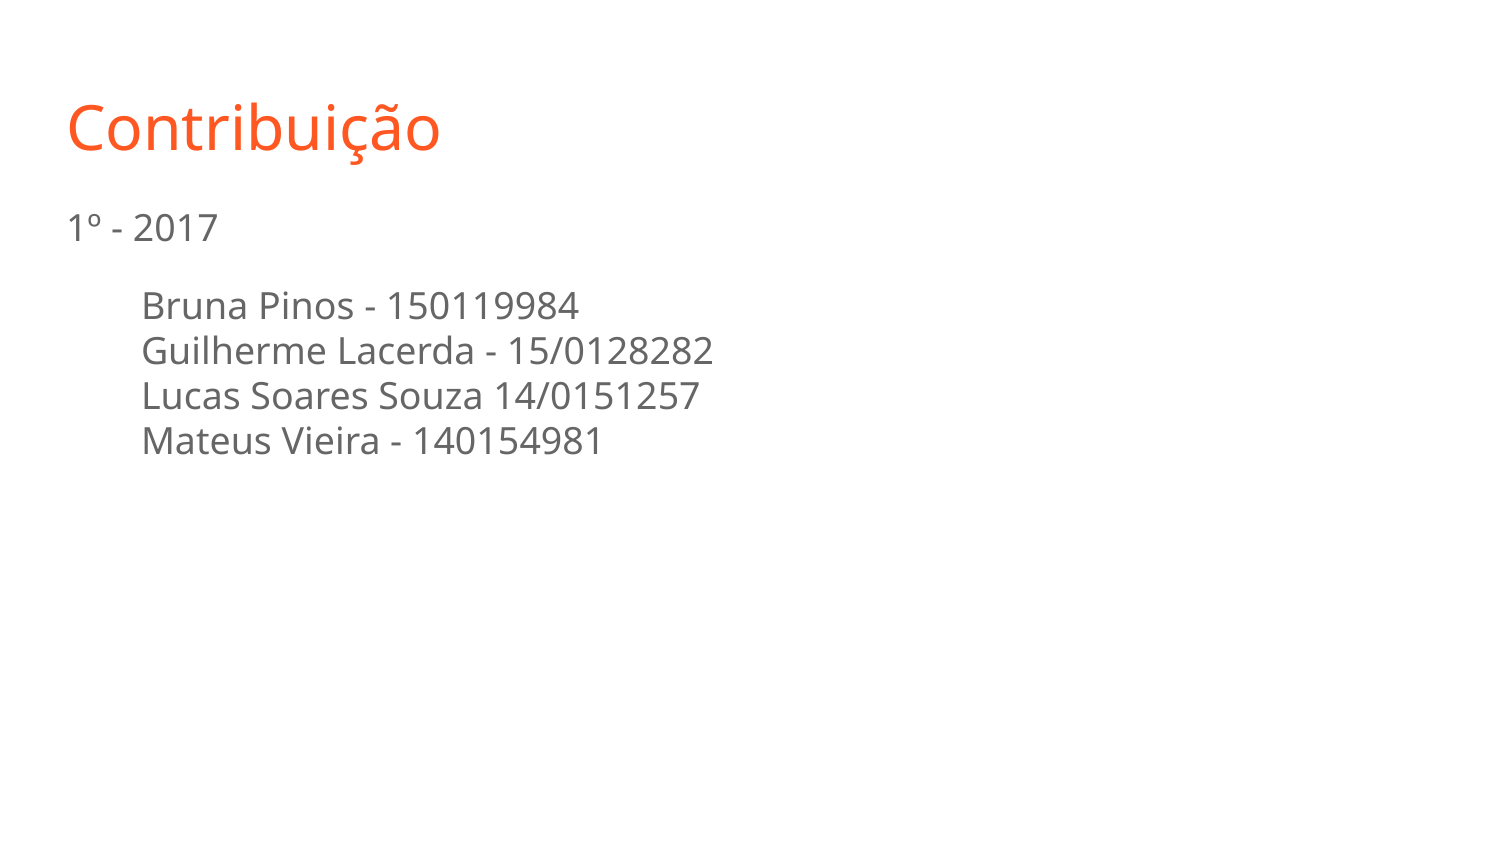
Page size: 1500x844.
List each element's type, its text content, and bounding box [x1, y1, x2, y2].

title Contribuição [51, 72, 1449, 167]
list 1º - 2017 Bruna Pinos - 150119984 Guilherme Lacerda - 15/0128282 Lucas Soares Souza 14/0151257 Mateus Vieira - 140154981 [51, 189, 1449, 750]
